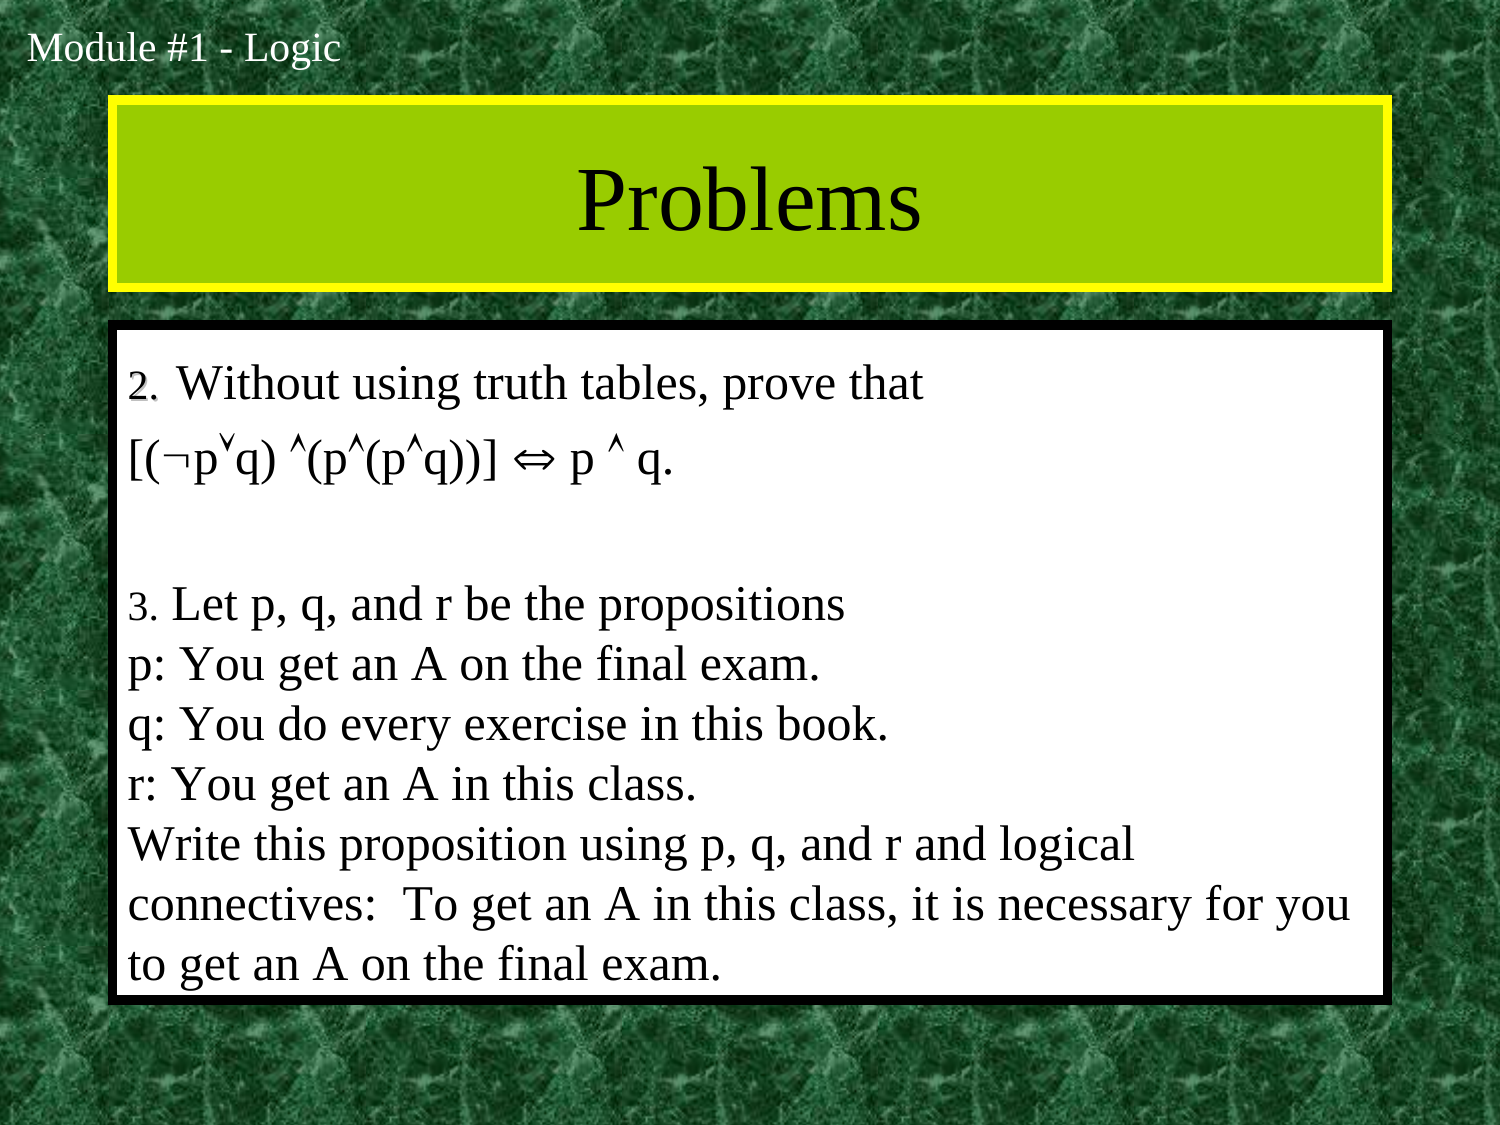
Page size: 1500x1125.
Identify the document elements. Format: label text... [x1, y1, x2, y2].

picture [0, 0, 1500, 1125]
list 2. Without using truth tables, prove that [(pq) (p(pq))]  p  q. 3. Let p, q, and r be the propositions p: You get an A on the final exam. q: You do every exercise in this book. r: You get an A in this class. Write this proposition using p, q, and r and logical connectives: To get an A in this class, it is necessary for you to get an A on the final exam. [112, 324, 1388, 1000]
title Problems [112, 99, 1388, 288]
